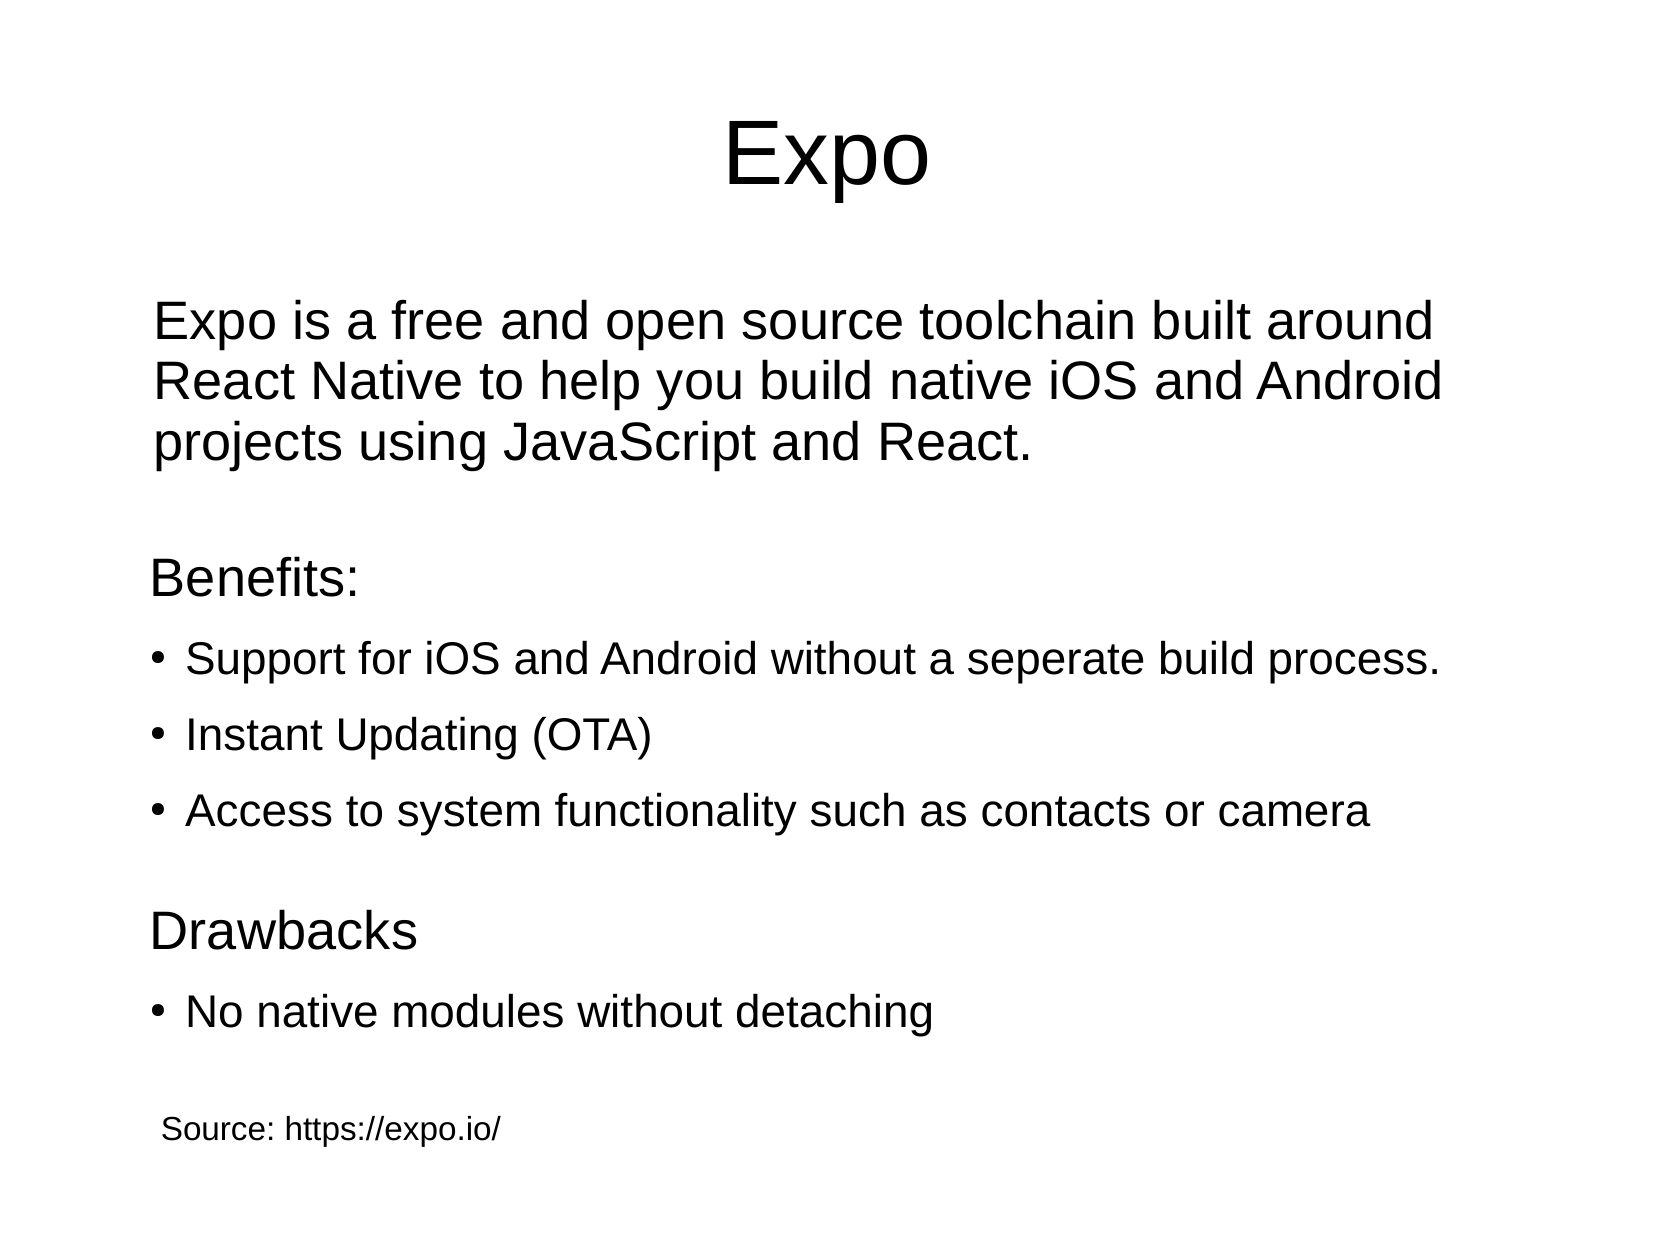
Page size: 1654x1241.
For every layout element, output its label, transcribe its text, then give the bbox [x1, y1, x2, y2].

text_box Benefits: Support for iOS and Android without a seperate build process. Instant Updating (OTA) Access to system functionality such as contacts or camera [135, 540, 1576, 892]
text_box Source: https://expo.io/ [90, 1110, 1654, 1171]
text_box Drawbacks No native modules without detaching [135, 892, 1576, 1130]
list Expo is a free and open source toolchain built around React Native to help you build native iOS and Android projects using JavaScript and React. [82, 290, 1571, 541]
title Expo [82, 49, 1571, 257]
